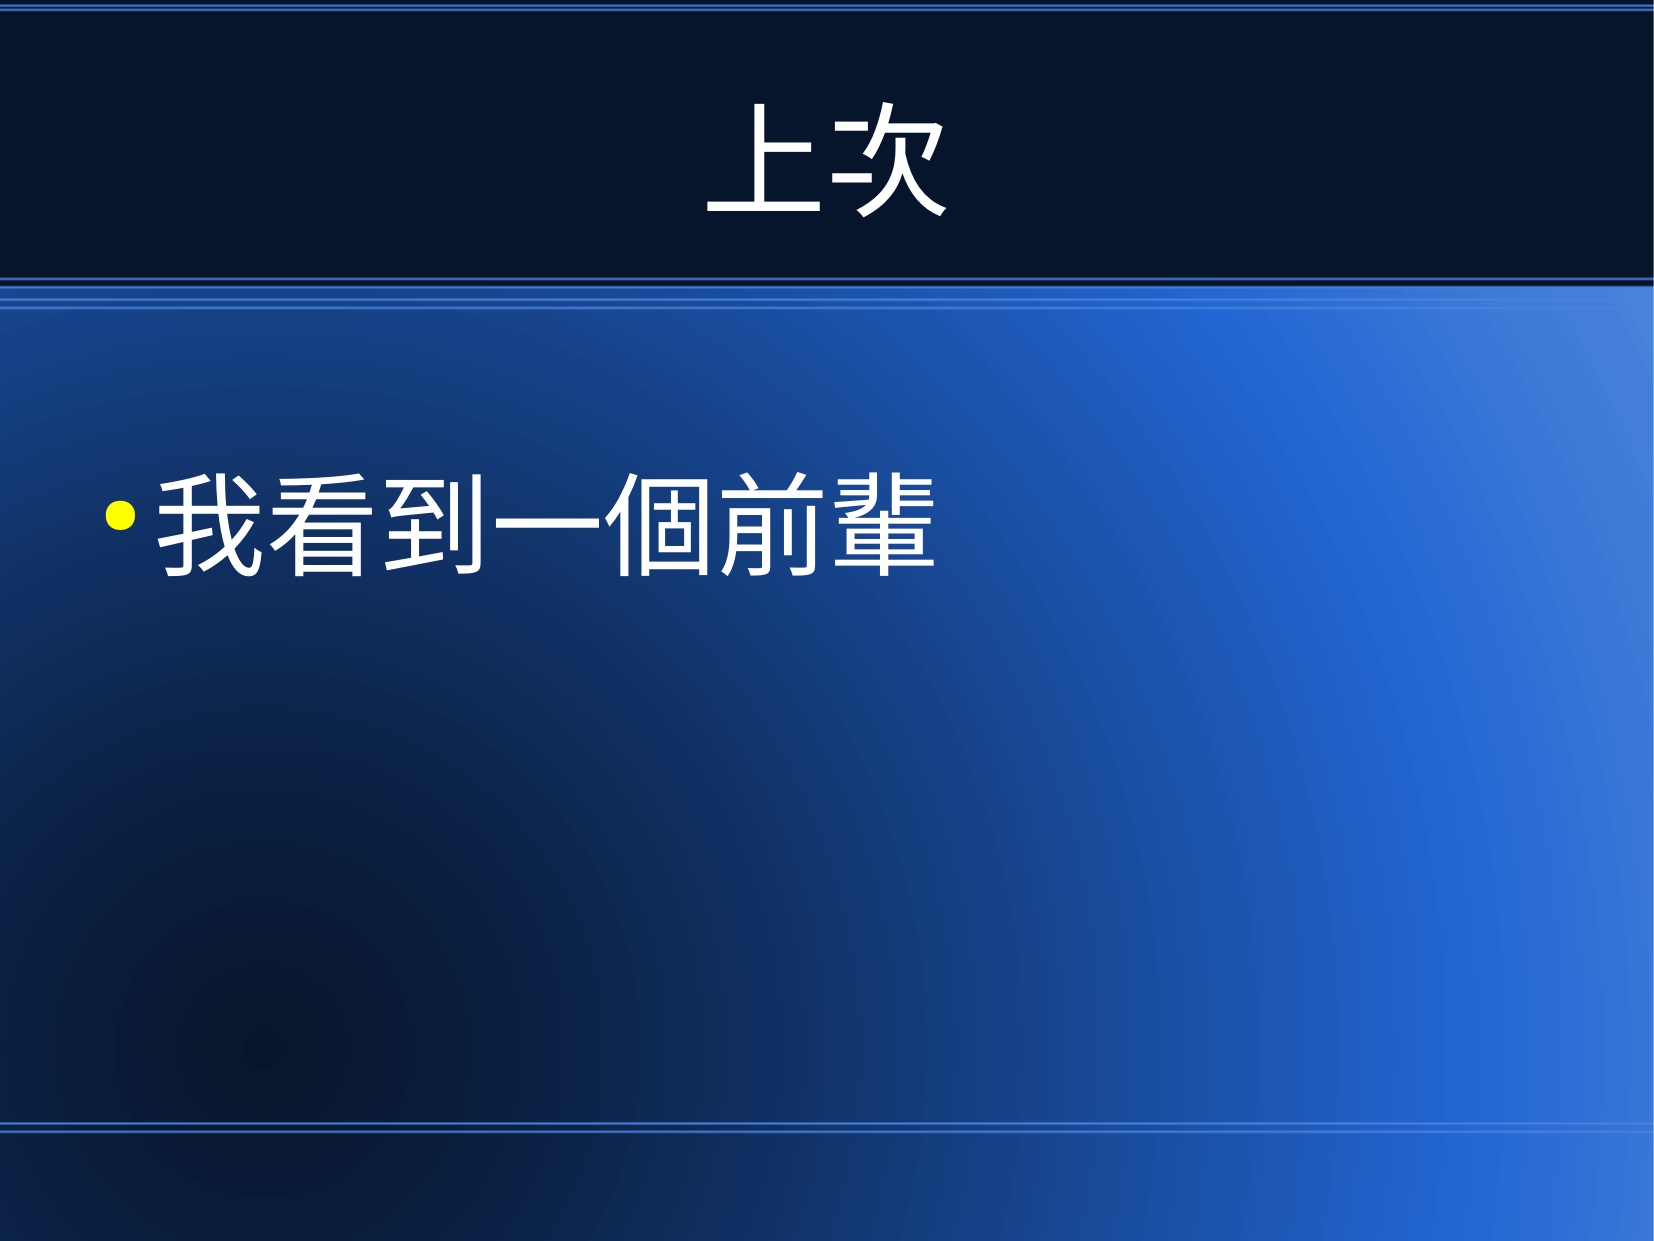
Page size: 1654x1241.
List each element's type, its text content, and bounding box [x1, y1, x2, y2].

title 上次 [82, 49, 1571, 257]
list 我看到一個前輩 [82, 355, 1571, 1241]
picture [0, 0, 1654, 1241]
